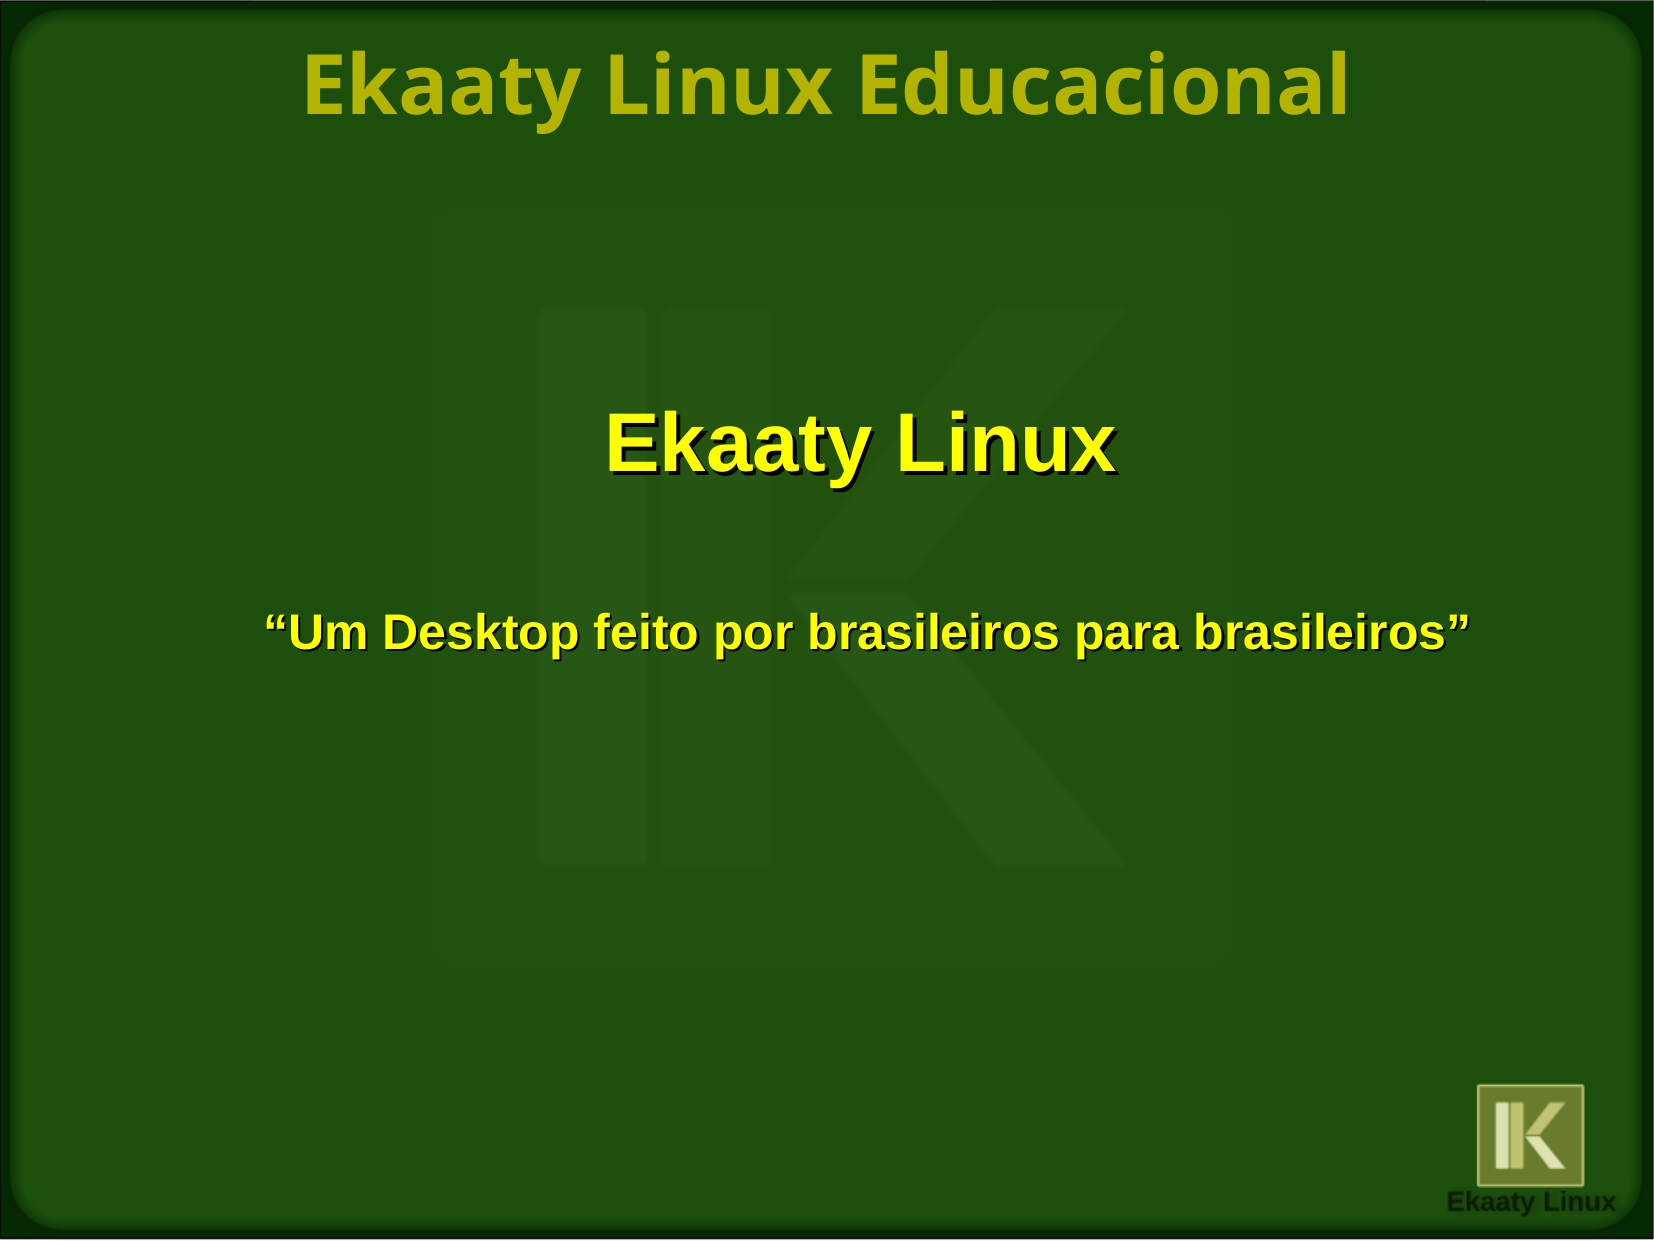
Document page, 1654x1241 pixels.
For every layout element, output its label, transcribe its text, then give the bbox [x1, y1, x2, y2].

title Ekaaty Linux Educacional [38, 16, 1615, 148]
list Ekaaty Linux “Um Desktop feito por brasileiros para brasileiros” [82, 396, 1654, 1199]
picture [0, 0, 1654, 1241]
